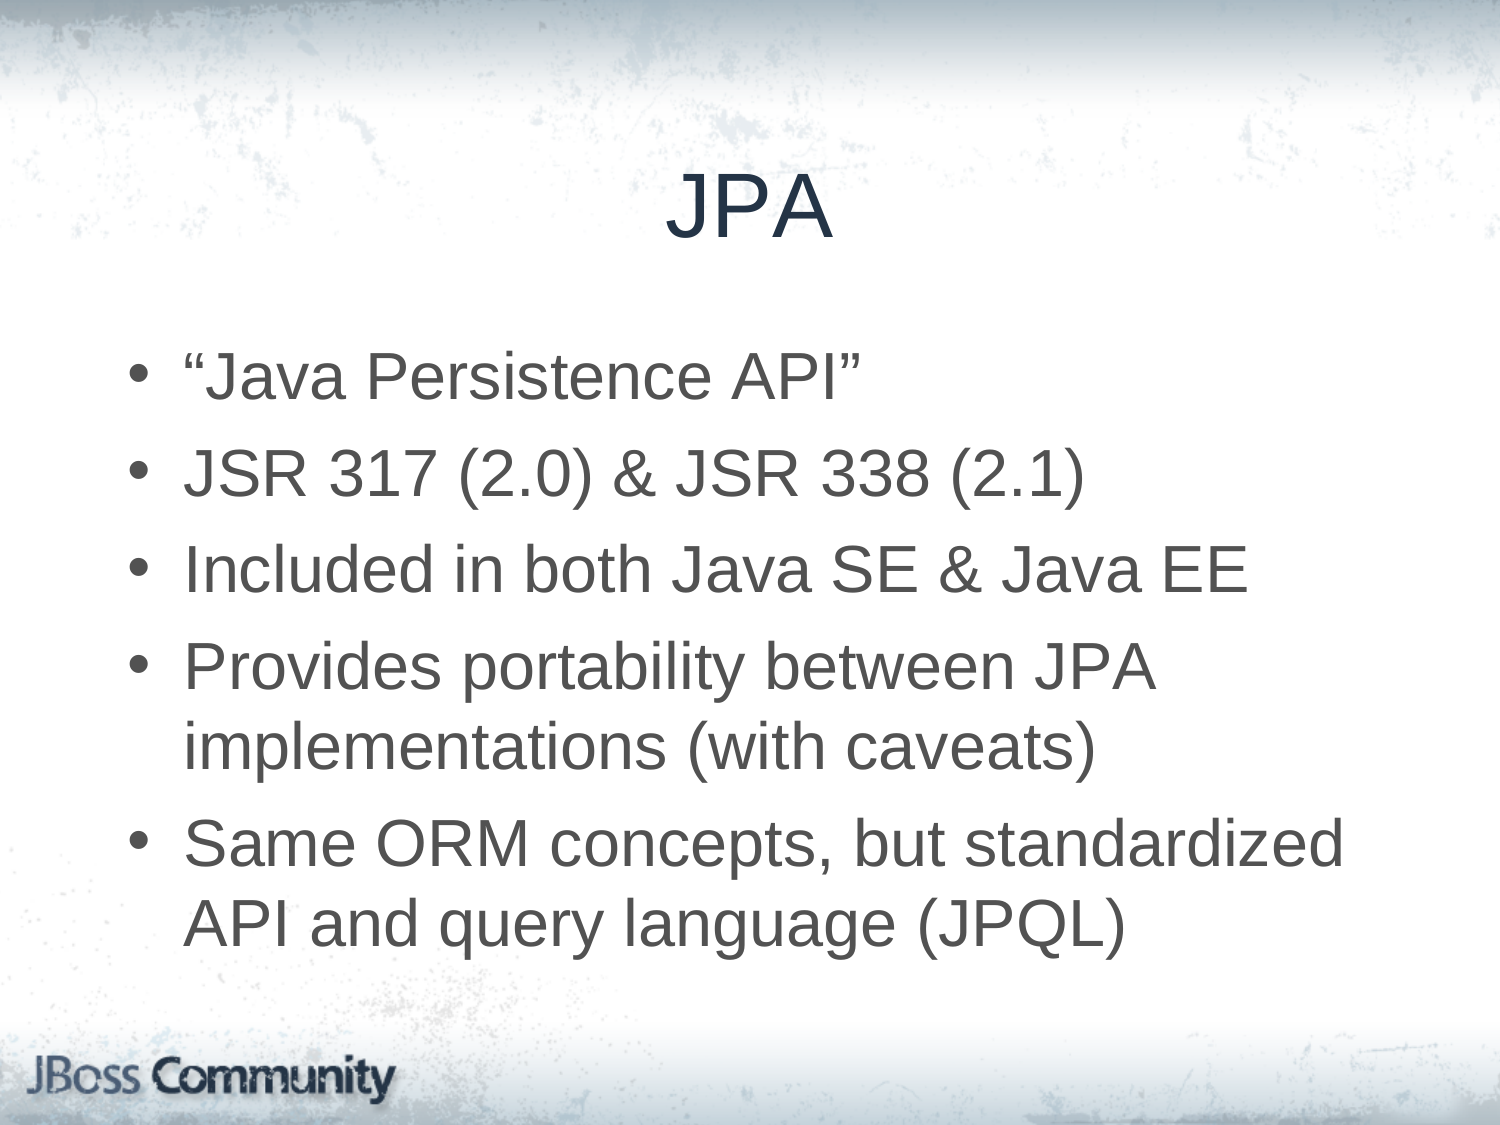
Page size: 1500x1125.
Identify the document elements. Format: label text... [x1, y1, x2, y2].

list “Java Persistence API” JSR 317 (2.0) & JSR 338 (2.1) Included in both Java SE & Java EE Provides portability between JPA implementations (with caveats) Same ORM concepts, but standardized API and query language (JPQL) [112, 324, 1388, 1015]
title JPA [112, 99, 1388, 303]
picture [0, 0, 1500, 1125]
